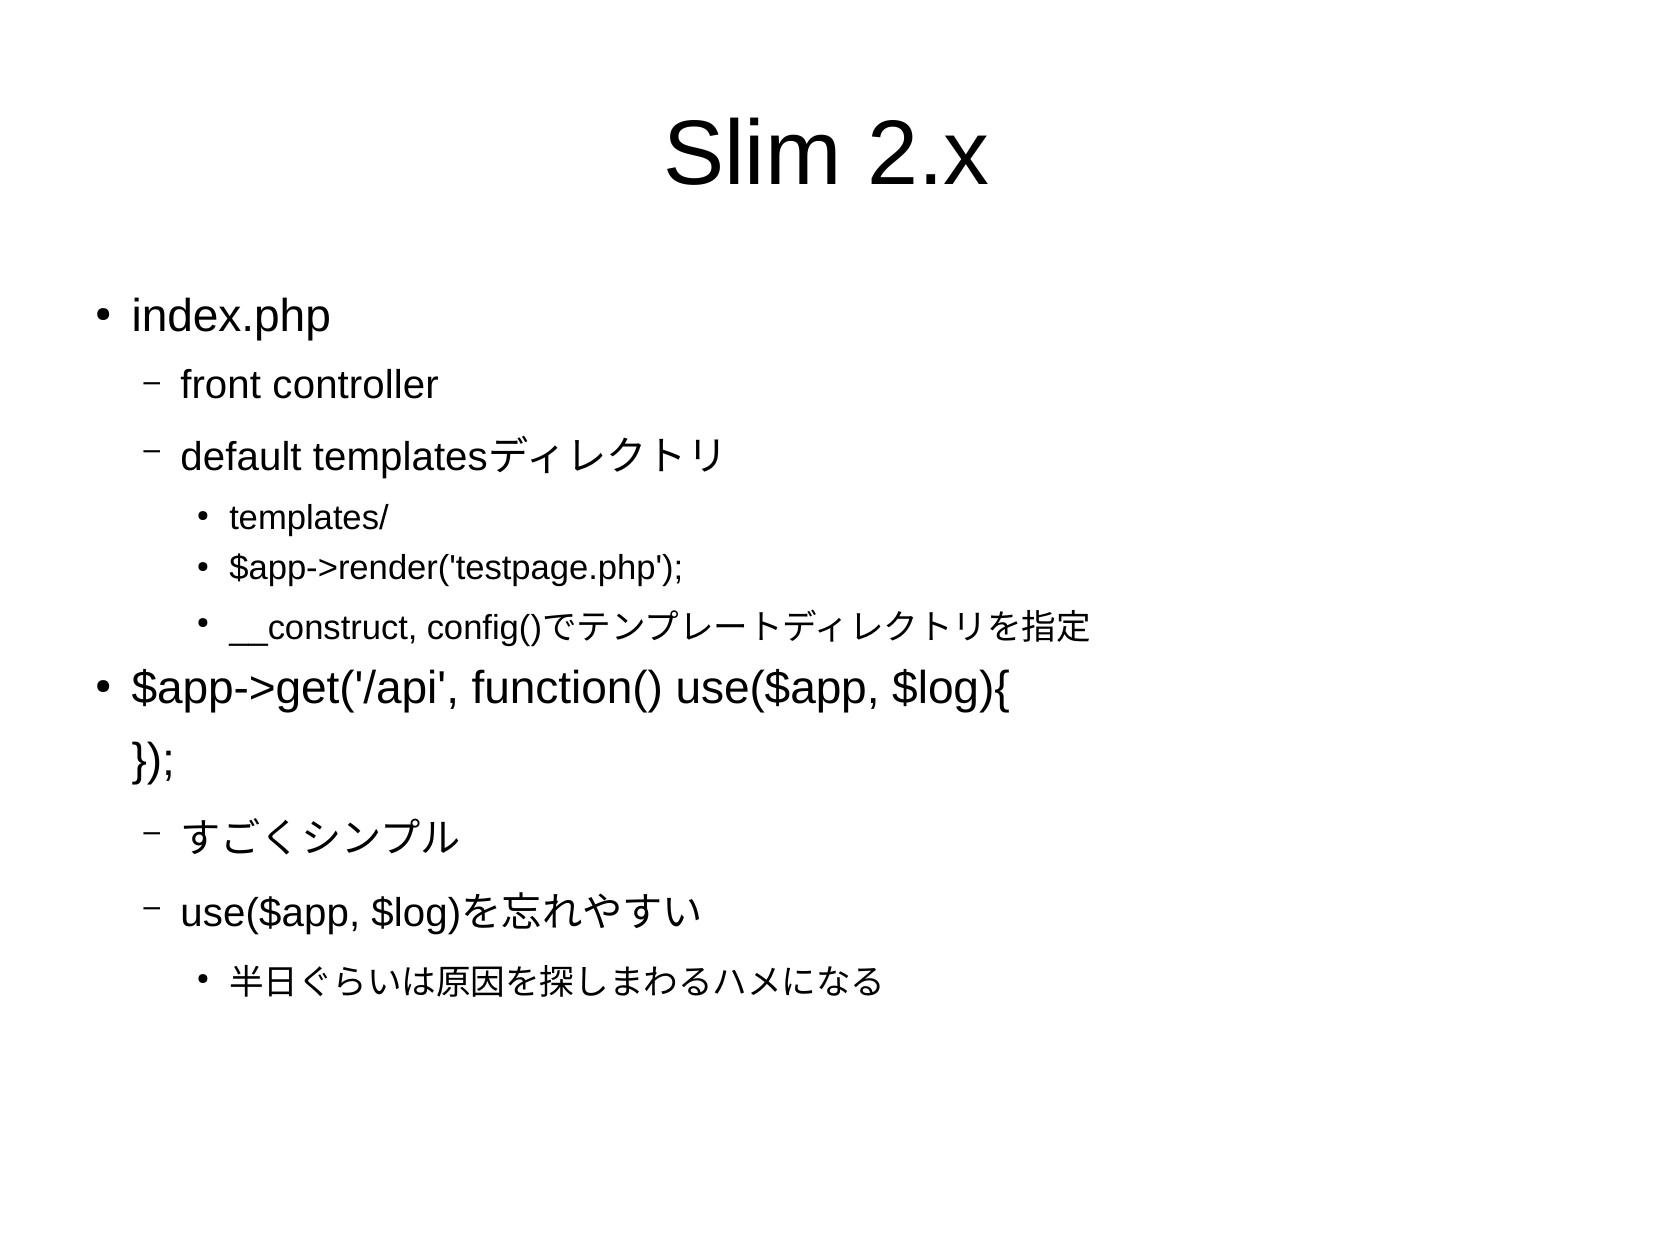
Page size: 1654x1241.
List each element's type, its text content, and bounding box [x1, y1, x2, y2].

list index.php front controller default templatesディレクトリ templates/ $app->render('testpage.php'); __construct, config()でテンプレートディレクトリを指定 $app->get('/api', function() use($app, $log){ }); すごくシンプル use($app, $log)を忘れやすい 半日ぐらいは原因を探しまわるハメになる [82, 290, 1571, 1010]
title Slim 2.x [82, 49, 1571, 257]
